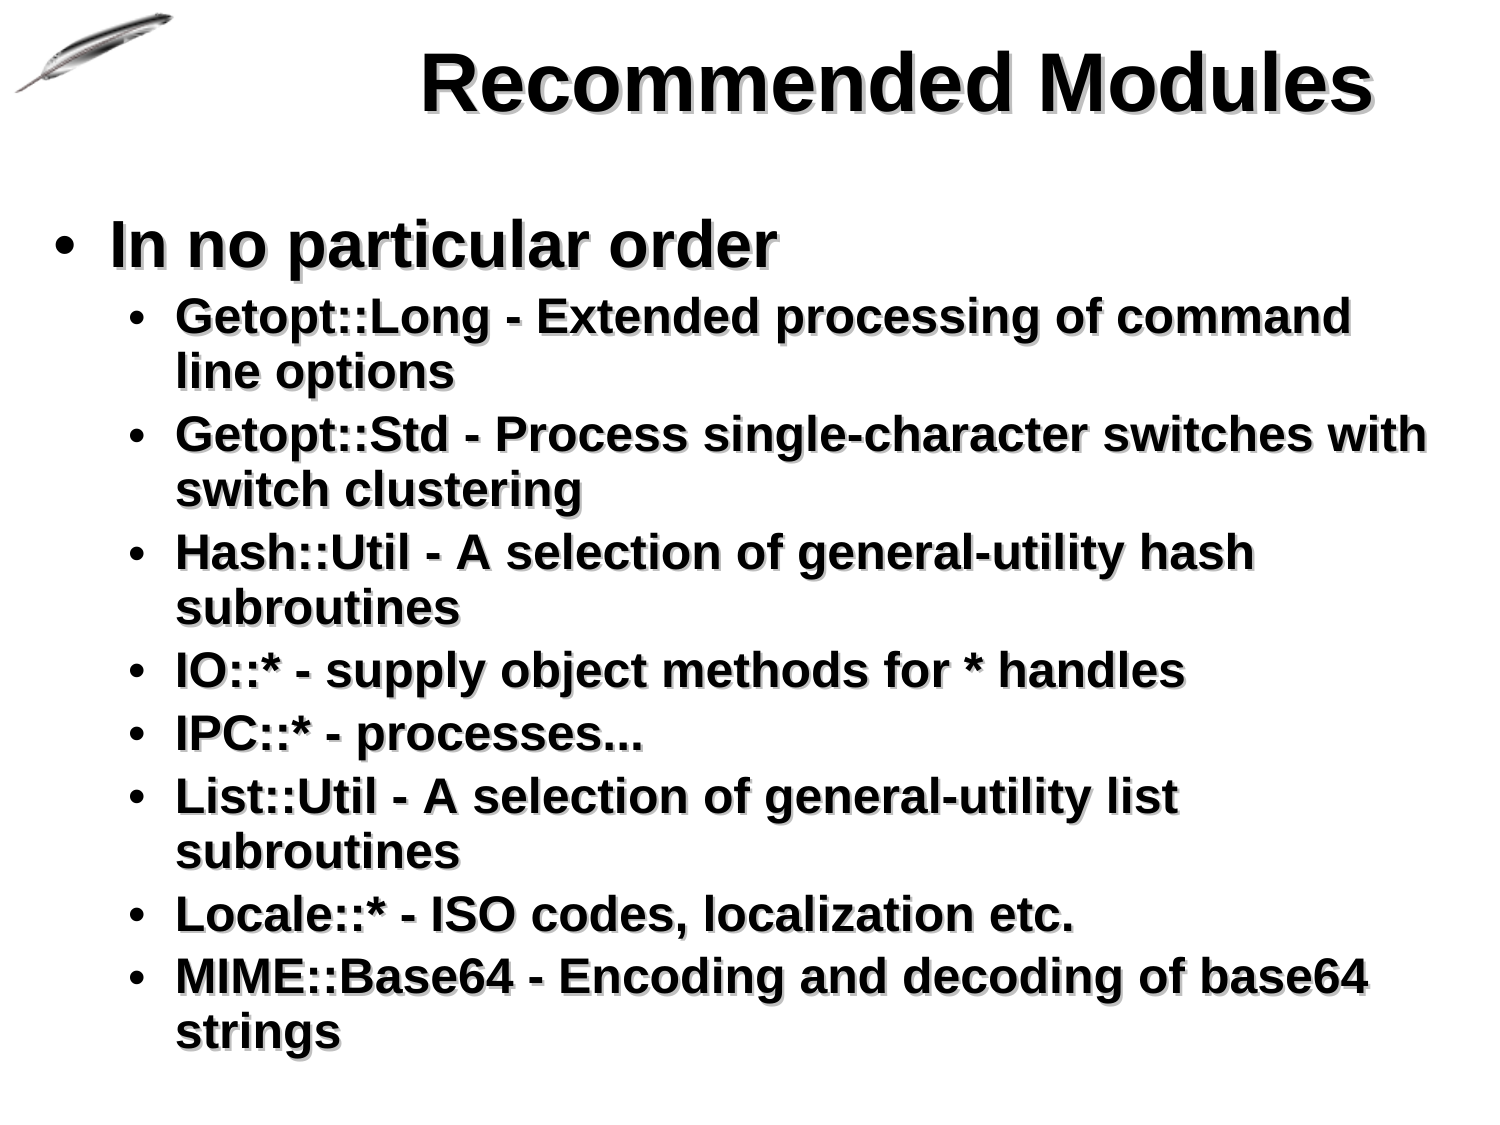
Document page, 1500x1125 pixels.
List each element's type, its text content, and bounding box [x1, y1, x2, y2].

picture [11, 11, 179, 95]
list In no particular order Getopt::Long - Extended processing of command line options Getopt::Std - Process single-character switches with switch clustering Hash::Util - A selection of general-utility hash subroutines IO::* - supply object methods for * handles IPC::* - processes... List::Util - A selection of general-utility list subroutines Locale::* - ISO codes, localization etc. MIME::Base64 - Encoding and decoding of base64 strings [53, 207, 1447, 1084]
title Recommended Modules [419, 0, 1459, 183]
